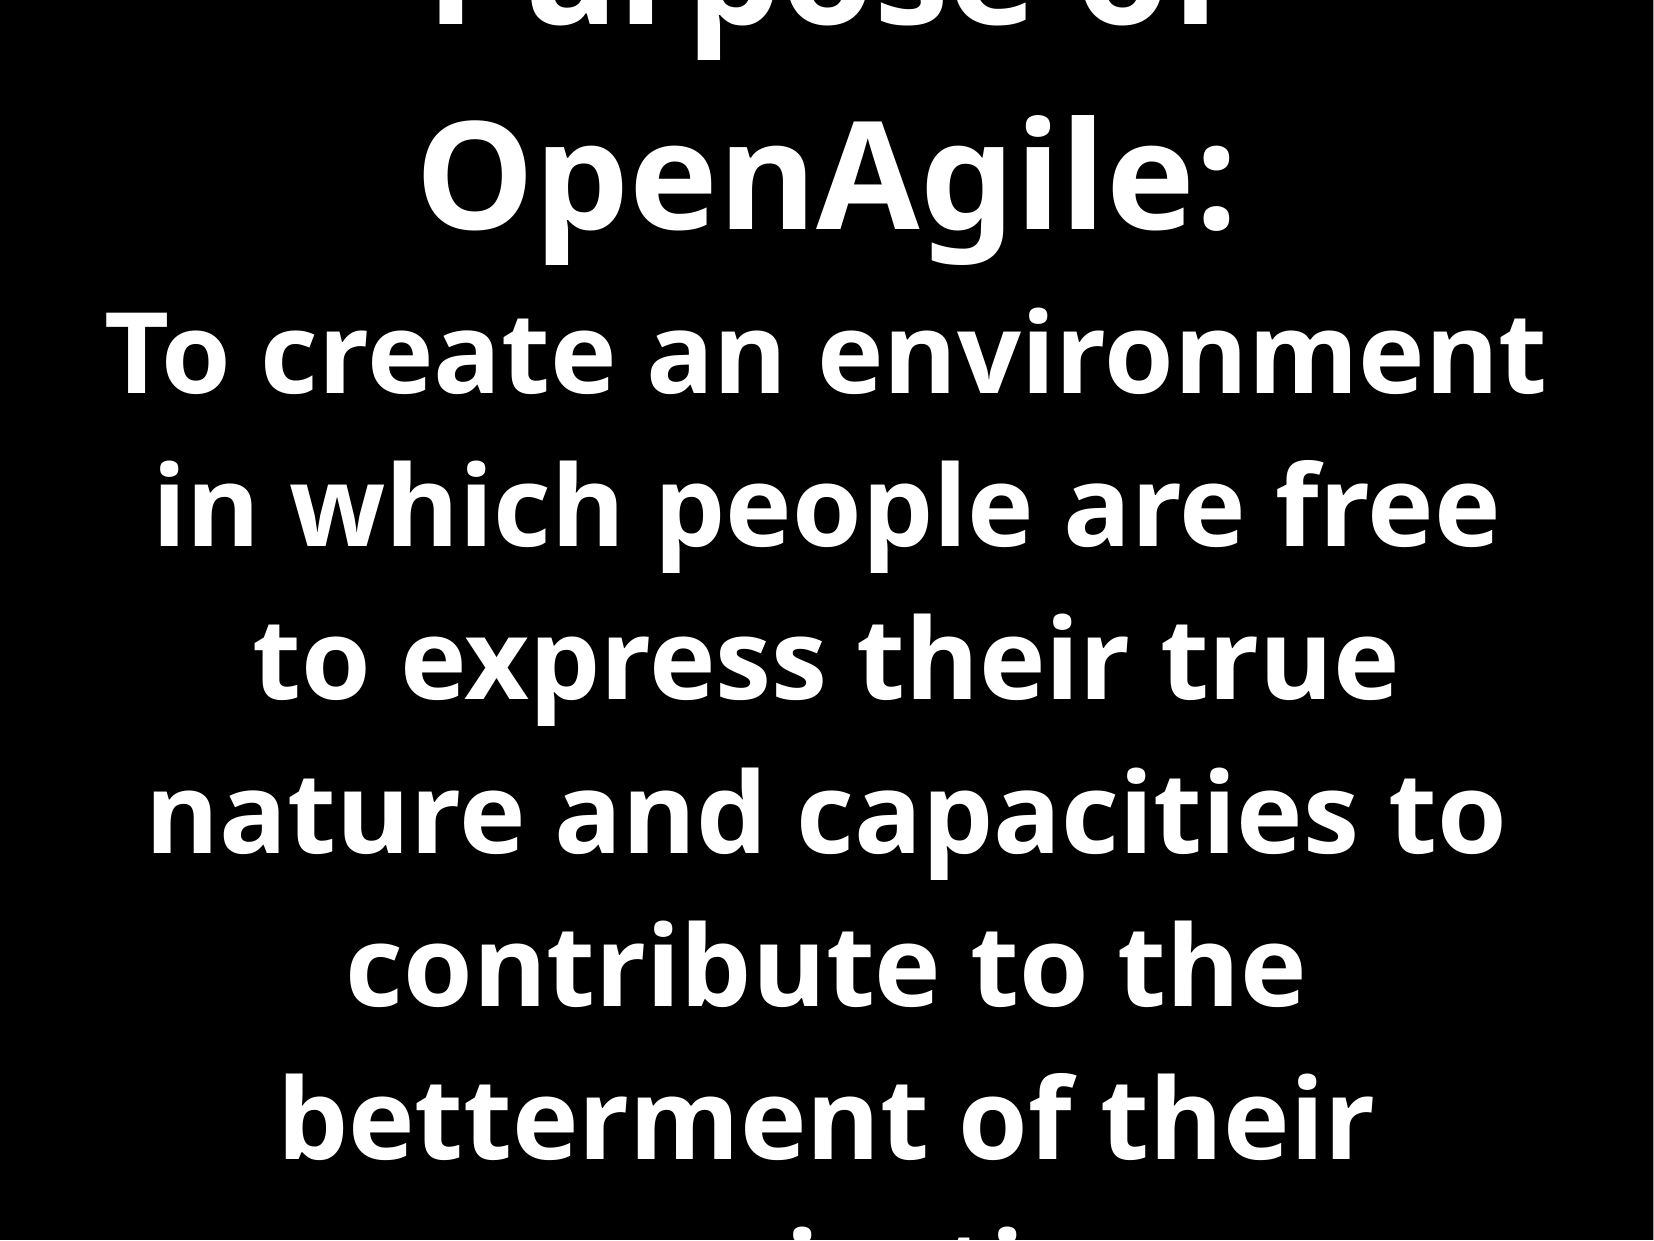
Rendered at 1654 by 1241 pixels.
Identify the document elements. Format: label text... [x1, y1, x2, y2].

title Purpose of OpenAgile: To create an environment in which people are free to express their true nature and capacities to contribute to the betterment of their organization. [82, 66, 1571, 1145]
